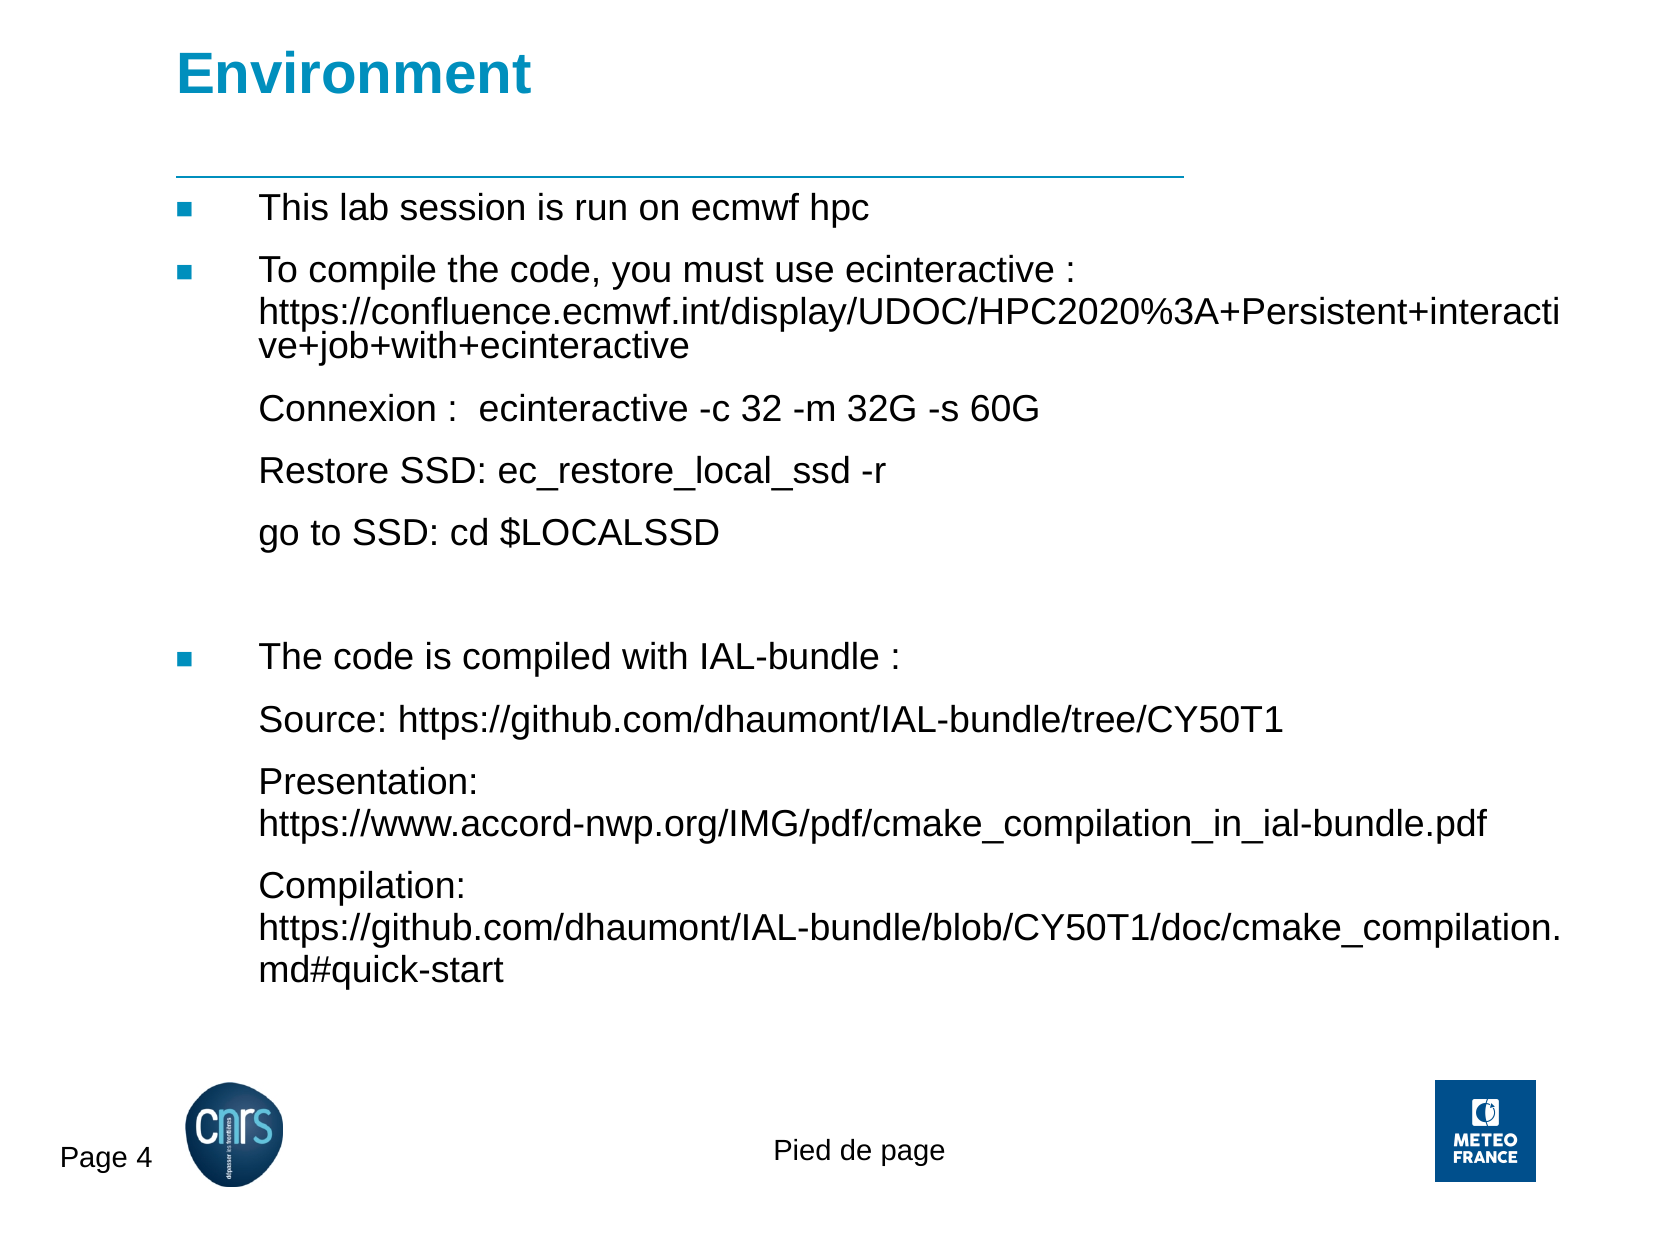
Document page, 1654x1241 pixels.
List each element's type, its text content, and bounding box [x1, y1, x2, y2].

title Environment [176, 24, 1609, 122]
picture [1435, 1080, 1536, 1182]
picture [185, 1082, 283, 1187]
list This lab session is run on ecmwf hpc To compile the code, you must use ecinteractive : https://confluence.ecmwf.int/display/UDOC/HPC2020%3A+Persistent+interactive+job+with+ecinteractive Connexion : ecinteractive -c 32 -m 32G -s 60G Restore SSD: ec_restore_local_ssd -r go to SSD: cd $LOCALSSD The code is compiled with IAL-bundle : Source: https://github.com/dhaumont/IAL-bundle/tree/CY50T1 Presentation: https://www.accord-nwp.org/IMG/pdf/cmake_compilation_in_ial-bundle.pdf Compilation: https://github.com/dhaumont/IAL-bundle/blob/CY50T1/doc/cmake_compilation.md#quick-start [157, 186, 1571, 1045]
